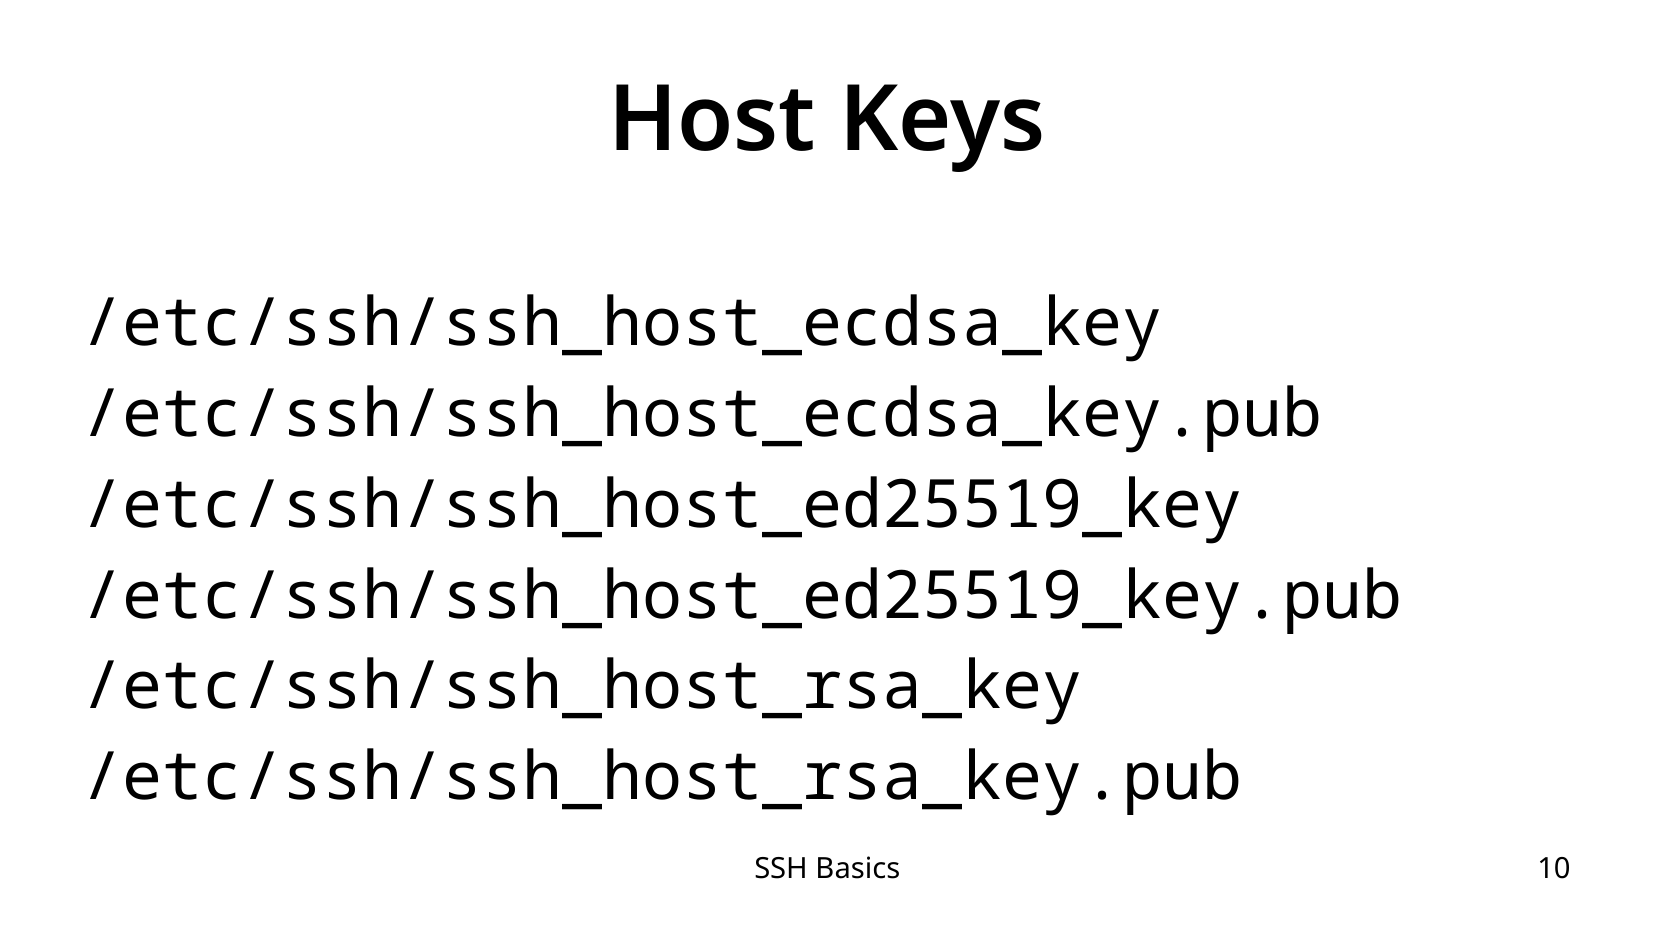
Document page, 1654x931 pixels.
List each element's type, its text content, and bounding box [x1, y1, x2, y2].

title Host Keys [82, 37, 1571, 193]
subtitle /etc/ssh/ssh_host_ecdsa_key /etc/ssh/ssh_host_ecdsa_key.pub /etc/ssh/ssh_host_ed25519_key /etc/ssh/ssh_host_ed25519_key.pub /etc/ssh/ssh_host_rsa_key /etc/ssh/ssh_host_rsa_key.pub [82, 274, 1571, 779]
